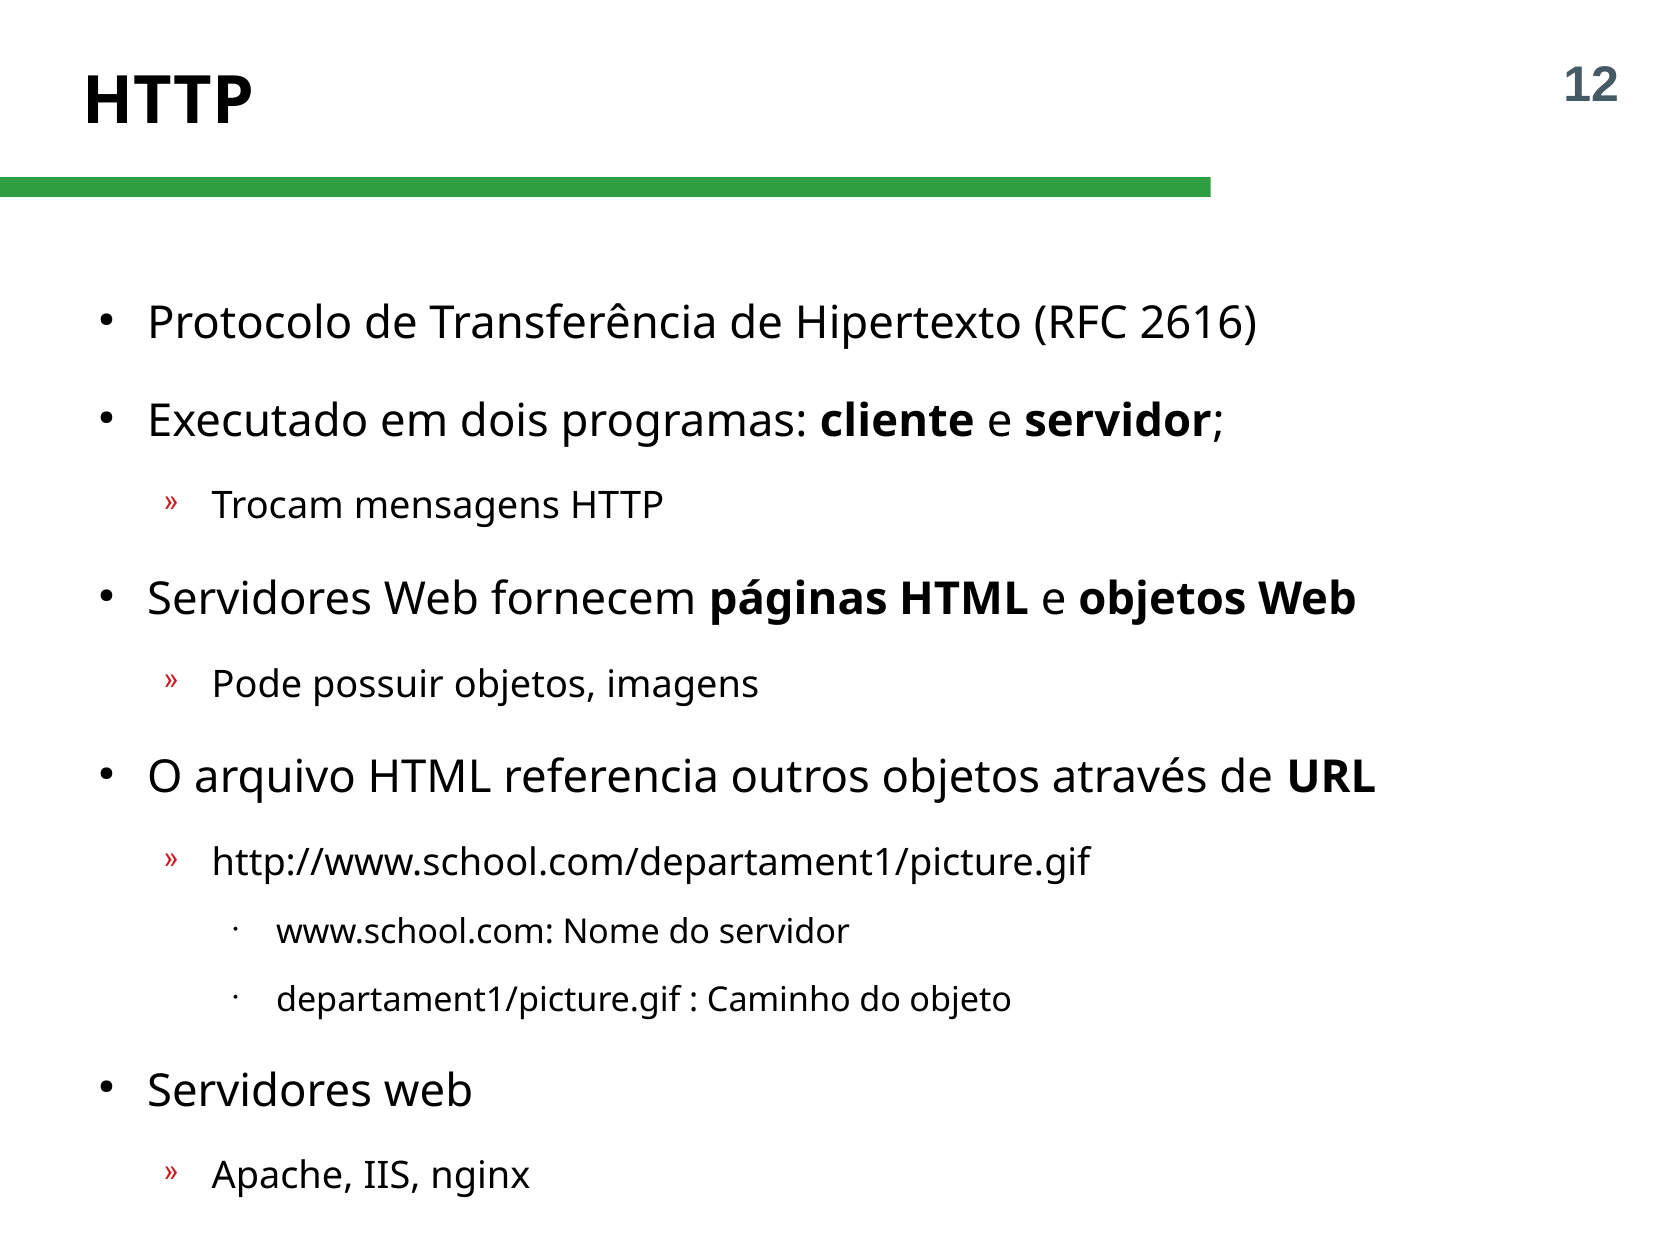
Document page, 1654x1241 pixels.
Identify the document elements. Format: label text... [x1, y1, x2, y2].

list Protocolo de Transferência de Hipertexto (RFC 2616) Executado em dois programas: cliente e servidor; Trocam mensagens HTTP Servidores Web fornecem páginas HTML e objetos Web Pode possuir objetos, imagens O arquivo HTML referencia outros objetos através de URL http://www.school.com/departament1/picture.gif www.school.com: Nome do servidor departament1/picture.gif : Caminho do objeto Servidores web Apache, IIS, nginx [82, 290, 1571, 1211]
title HTTP [82, 0, 1152, 202]
